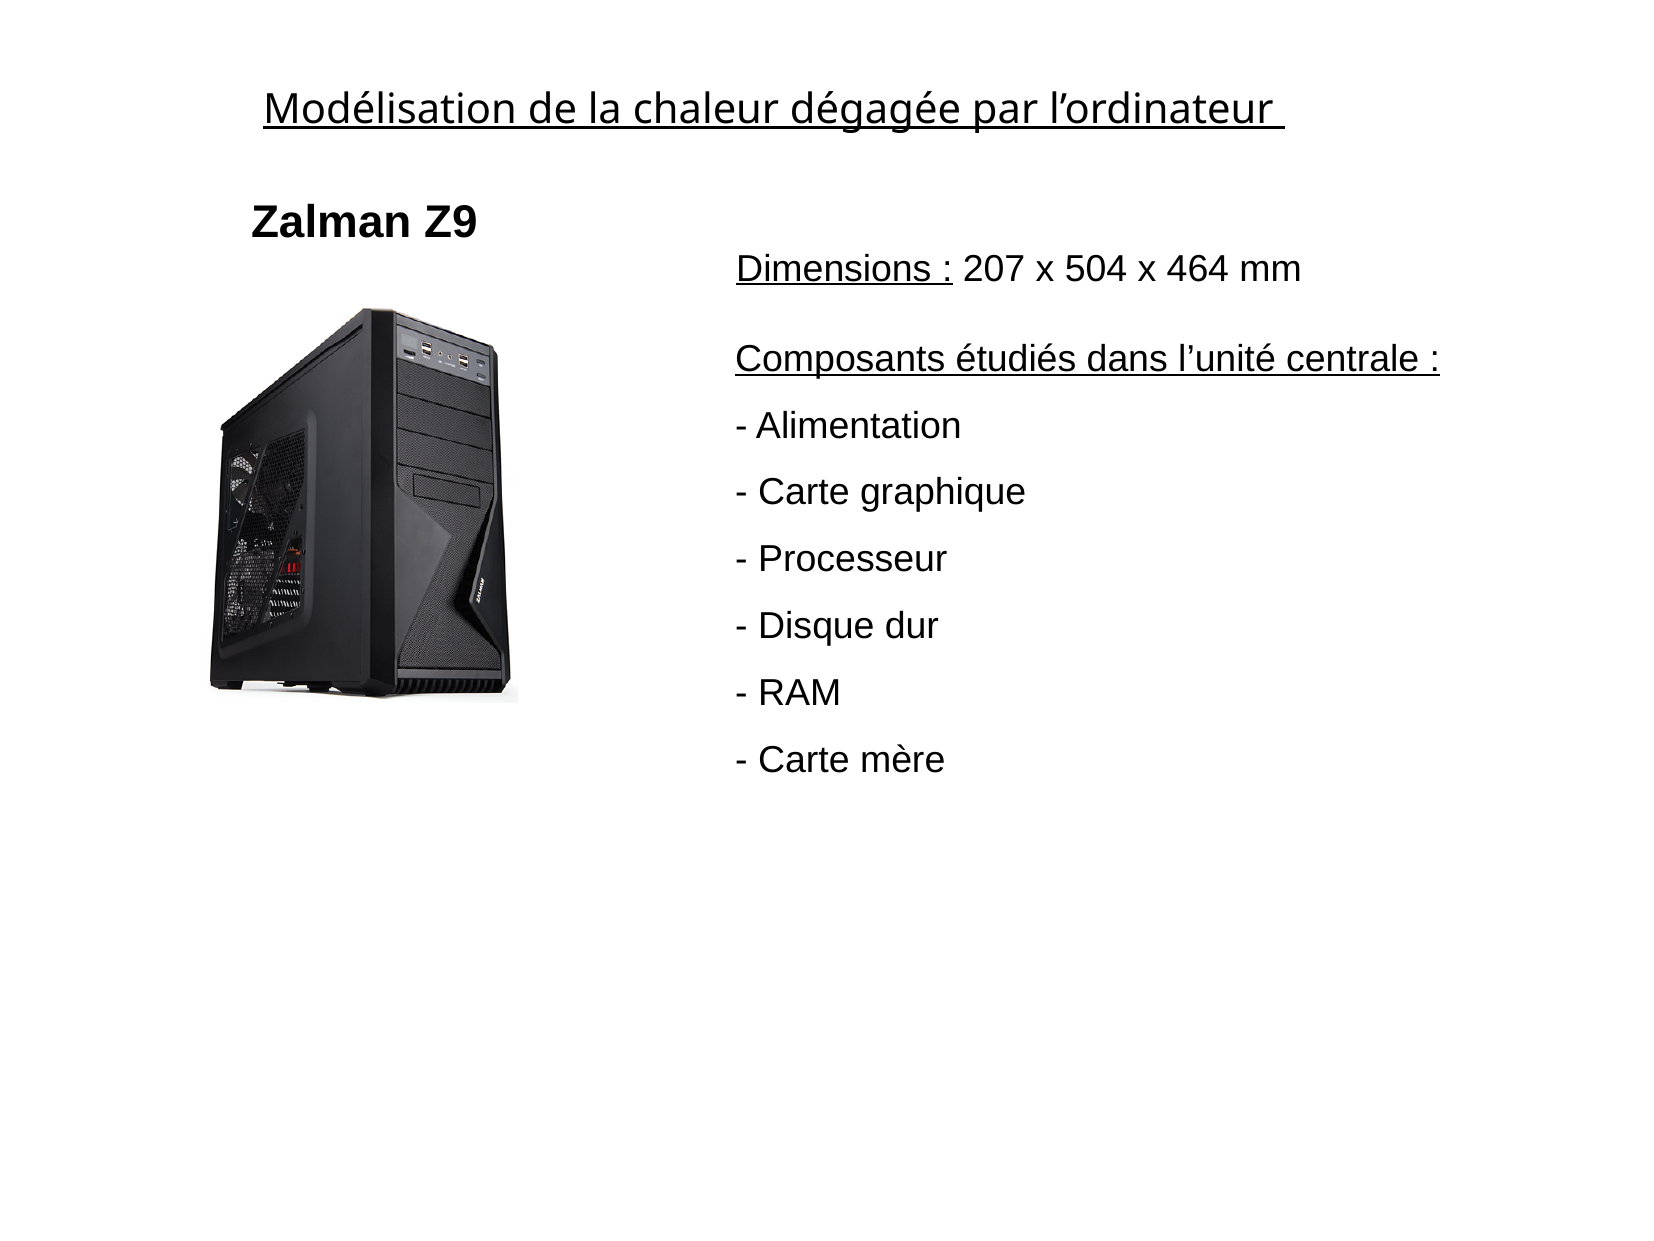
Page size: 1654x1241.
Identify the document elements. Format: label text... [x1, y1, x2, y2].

text_box Modélisation de la chaleur dégagée par l’ordinateur [248, 73, 1382, 189]
text_box Dimensions : 207 x 504 x 464 mm [721, 239, 1526, 357]
text_box Zalman Z9 [236, 188, 603, 304]
text_box Composants étudiés dans l’unité centrale : - Alimentation - Carte graphique - Processeur - Disque dur - RAM - Carte mère [720, 330, 1525, 922]
picture [118, 300, 603, 705]
